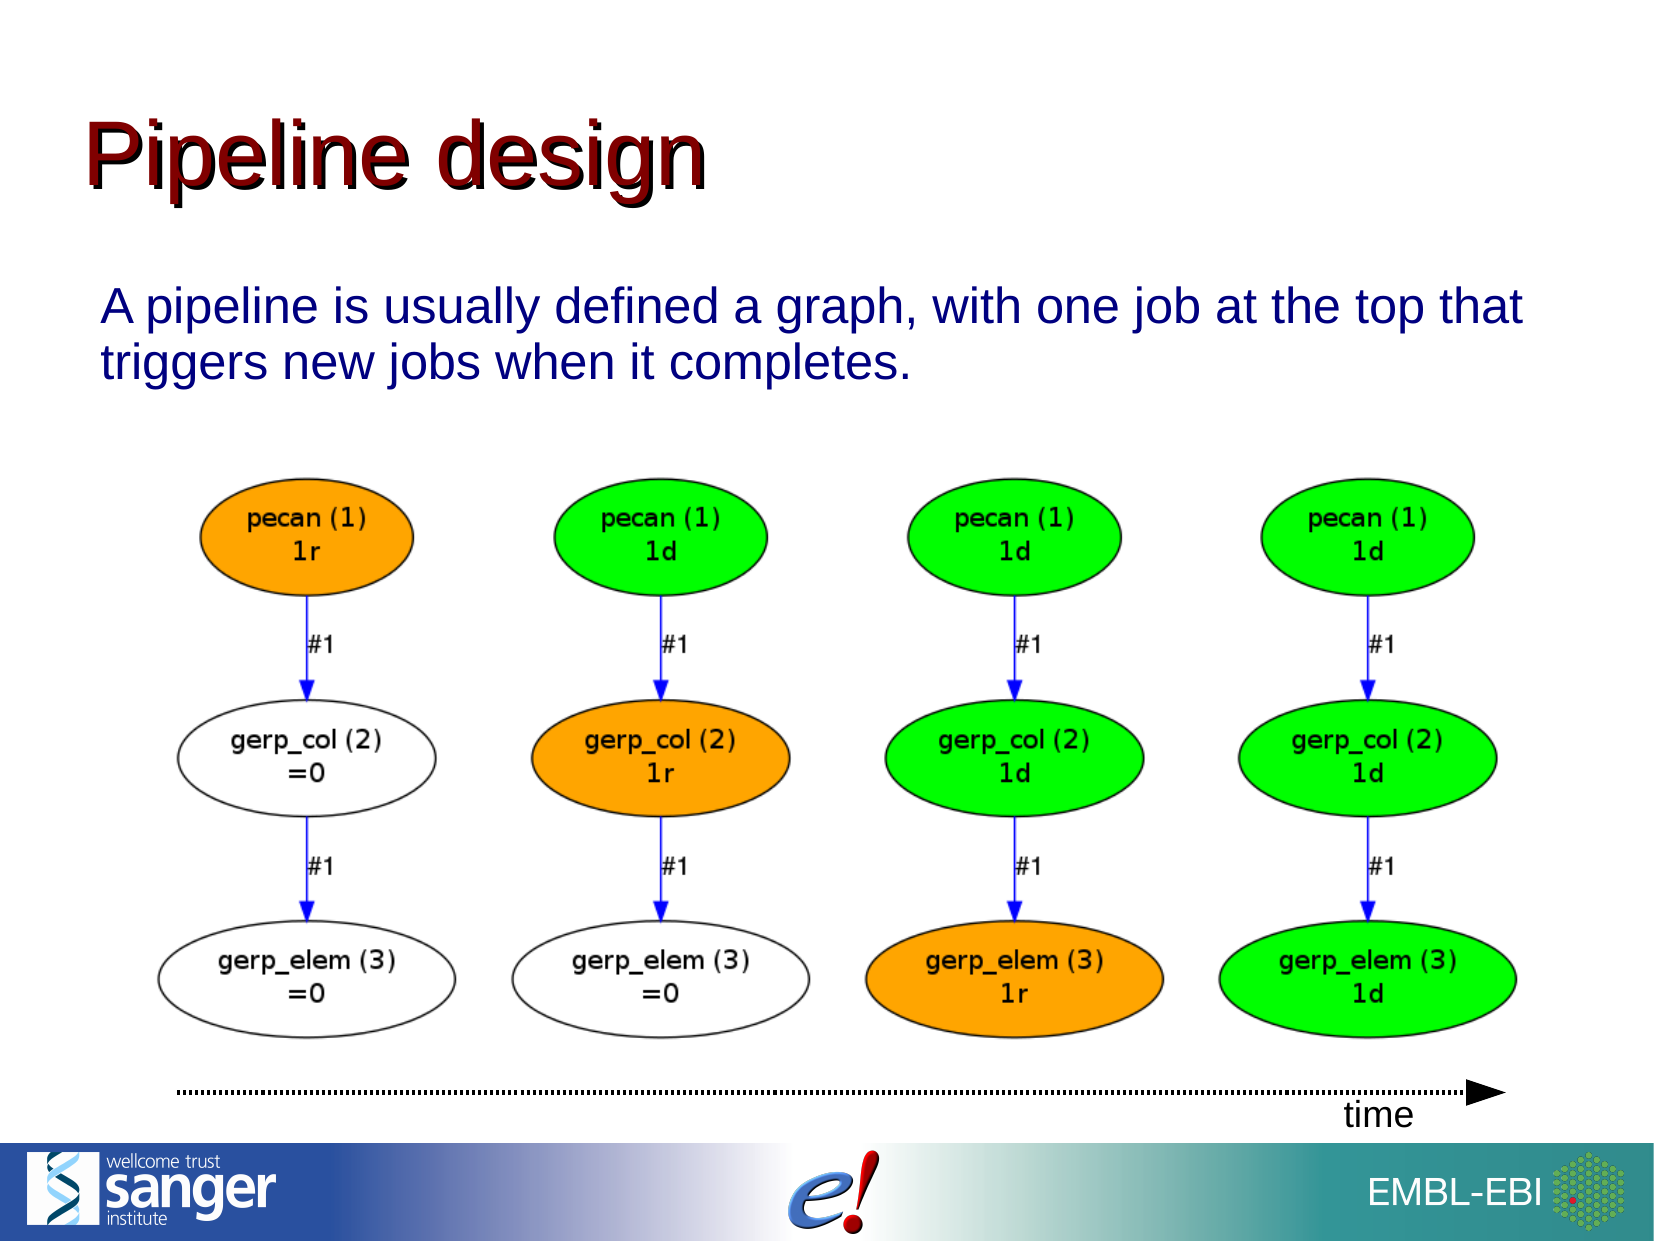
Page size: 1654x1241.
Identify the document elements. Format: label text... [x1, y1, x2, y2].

list A pipeline is usually defined a graph, with one job at the top that triggers new jobs when it completes. [82, 277, 1576, 1081]
title Pipeline design [82, 49, 1571, 257]
picture [860, 472, 1170, 1045]
picture [1215, 472, 1523, 1045]
picture [152, 472, 462, 1045]
picture [506, 472, 816, 1045]
text_box time [1328, 1081, 1430, 1143]
picture [0, 1143, 1654, 1241]
